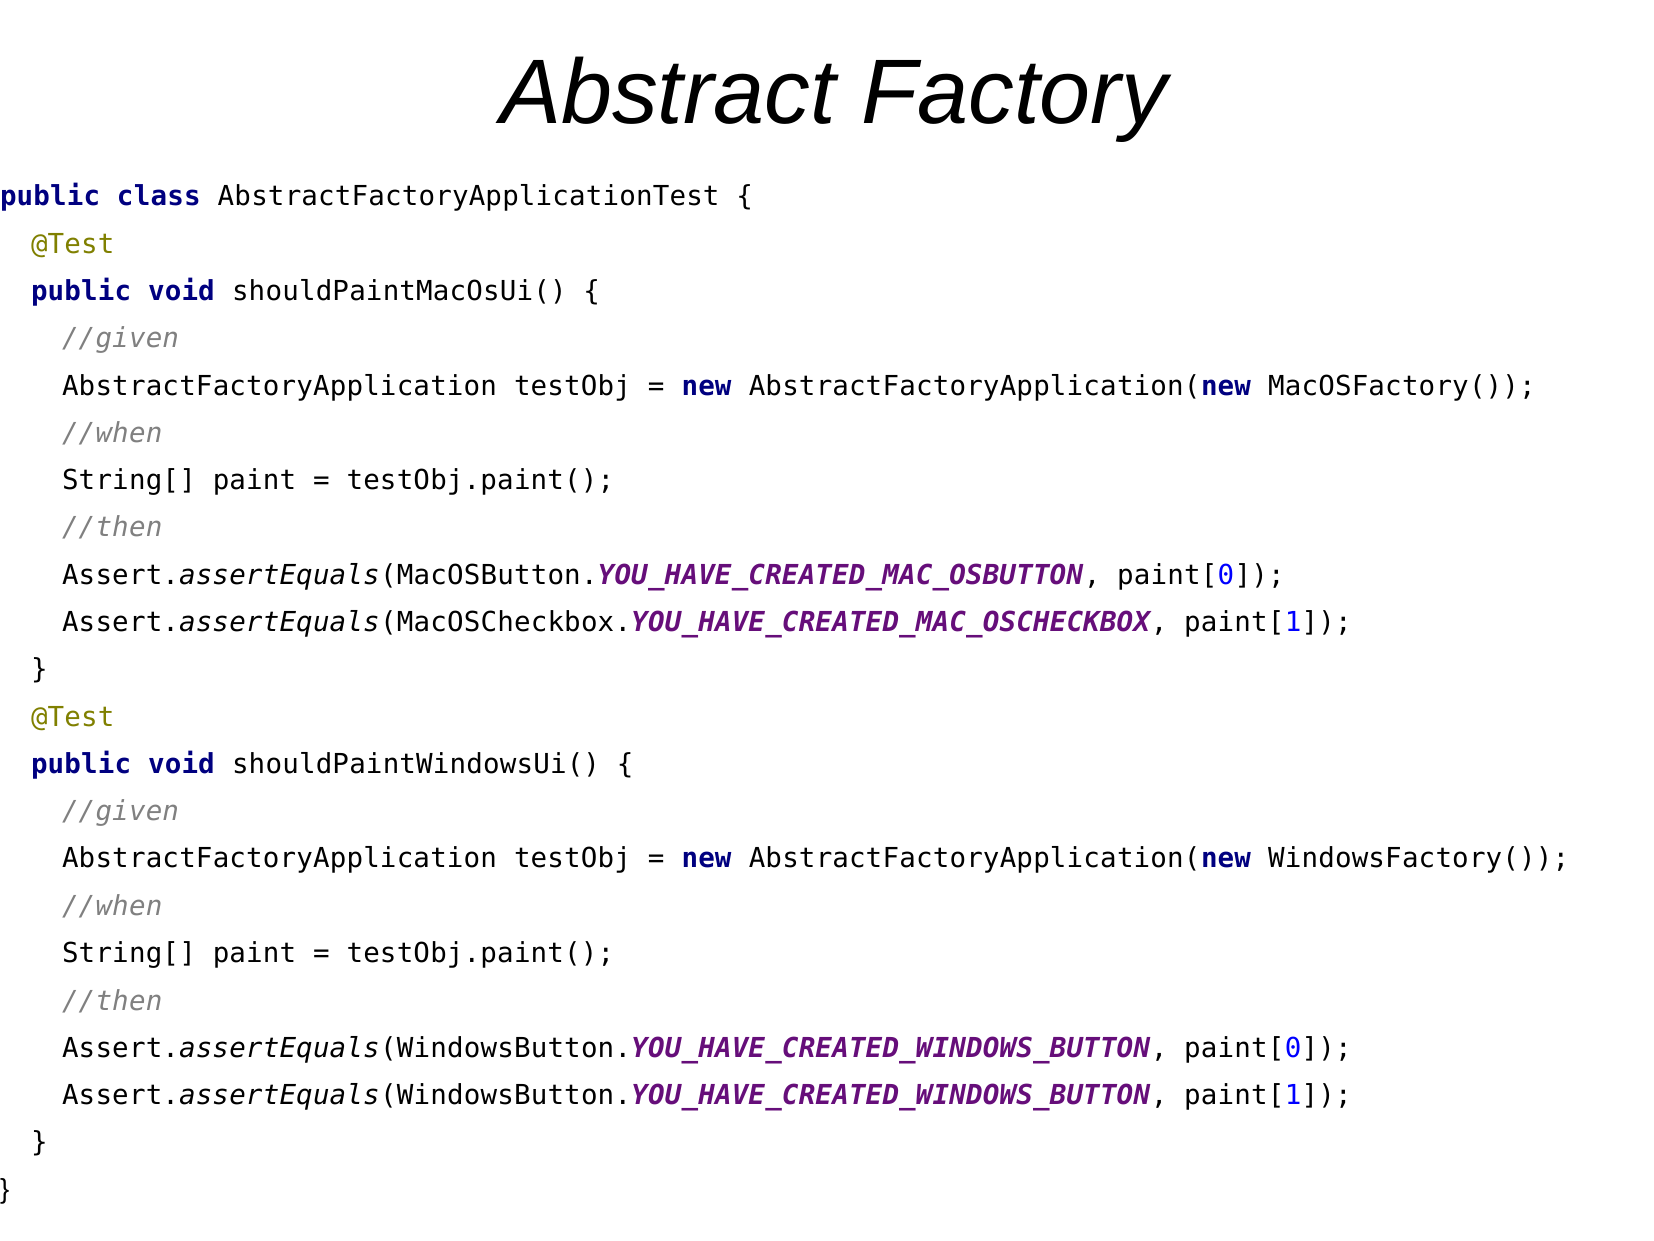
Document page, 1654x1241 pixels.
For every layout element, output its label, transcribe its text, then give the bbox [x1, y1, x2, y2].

title Abstract Factory [90, 0, 1579, 180]
list public class AbstractFactoryApplicationTest { @Test public void shouldPaintMacOsUi() { //given AbstractFactoryApplication testObj = new AbstractFactoryApplication(new MacOSFactory()); //when String[] paint = testObj.paint(); //then Assert.assertEquals(MacOSButton.YOU_HAVE_CREATED_MAC_OSBUTTON, paint[0]); Assert.assertEquals(MacOSCheckbox.YOU_HAVE_CREATED_MAC_OSCHECKBOX, paint[1]); } @Test public void shouldPaintWindowsUi() { //given AbstractFactoryApplication testObj = new AbstractFactoryApplication(new WindowsFactory()); //when String[] paint = testObj.paint(); //then Assert.assertEquals(WindowsButton.YOU_HAVE_CREATED_WINDOWS_BUTTON, paint[0]); Assert.assertEquals(WindowsButton.YOU_HAVE_CREATED_WINDOWS_BUTTON, paint[1]); } } [0, 180, 1654, 1216]
